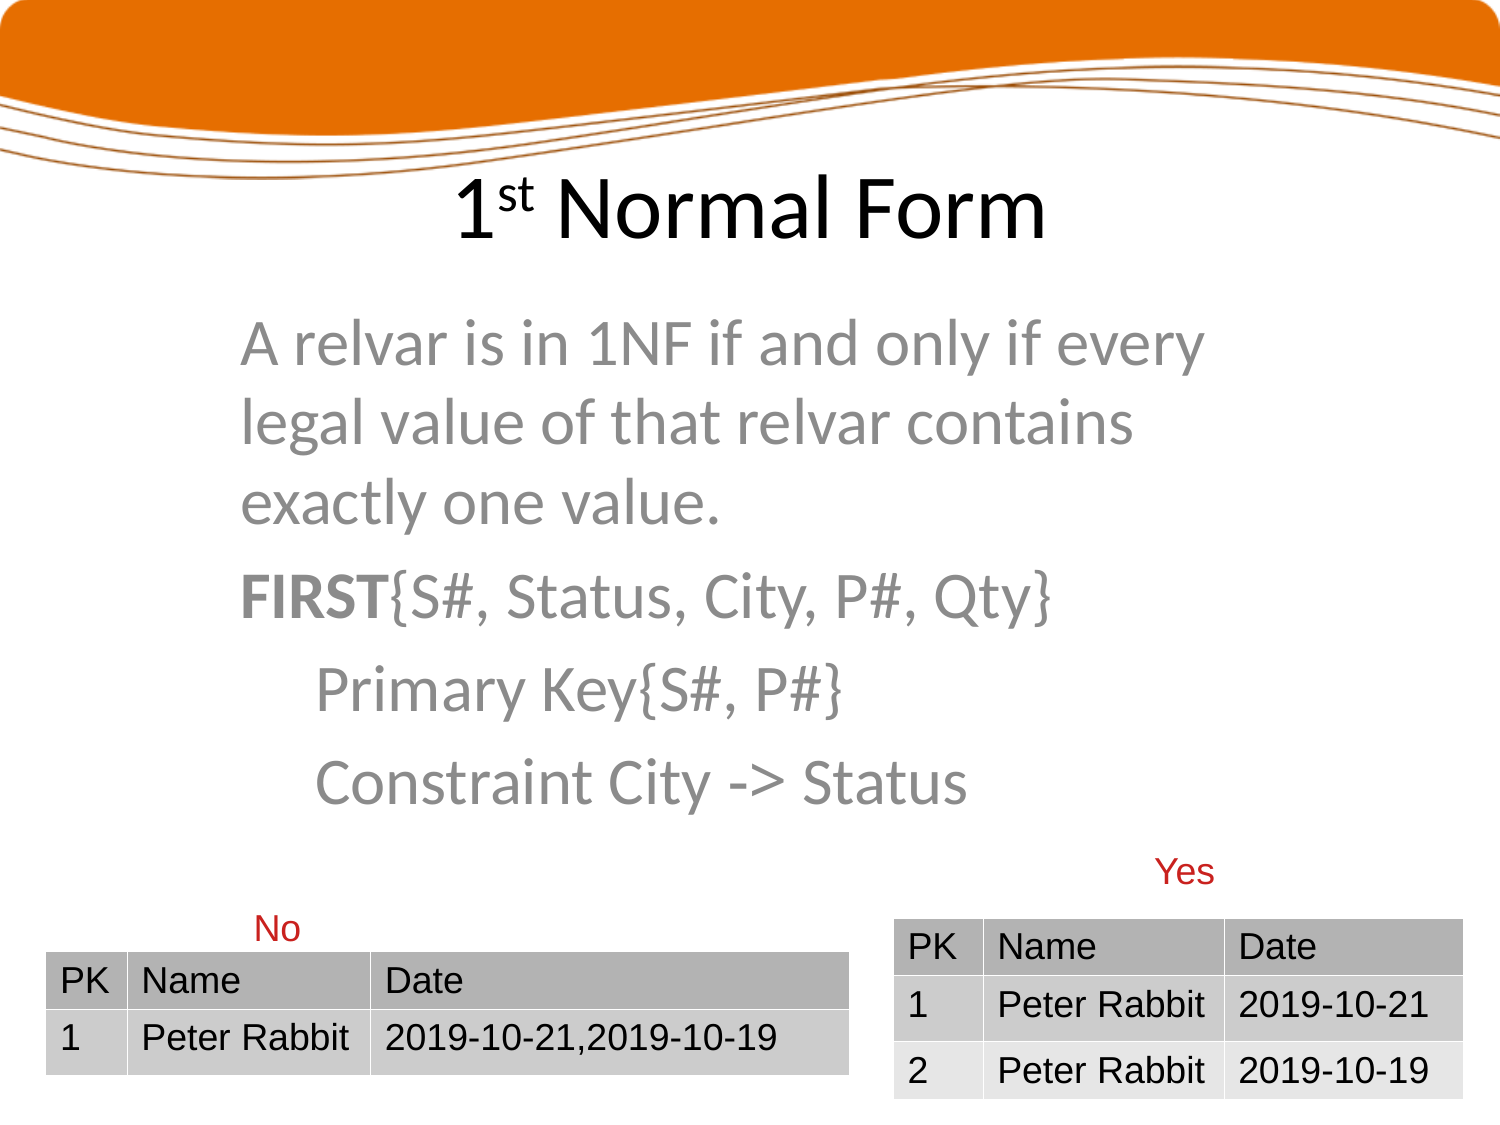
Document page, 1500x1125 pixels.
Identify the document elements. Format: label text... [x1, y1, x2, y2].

table_header Name [128, 952, 370, 1009]
picture [0, 0, 1500, 180]
table_header Date [371, 952, 849, 1009]
table_cell 1 [46, 1010, 127, 1075]
table_header Name [984, 919, 1224, 975]
table_header Date [1225, 919, 1463, 975]
table_cell Peter Rabbit [984, 1042, 1224, 1099]
table_header PK [46, 952, 127, 1009]
table_cell Peter Rabbit [128, 1010, 370, 1075]
table_cell Peter Rabbit [984, 976, 1224, 1041]
table_cell 2019-10-21,2019-10-19 [371, 1010, 849, 1075]
text_box No [238, 900, 317, 957]
text_box Yes [1139, 843, 1231, 901]
subtitle A relvar is in 1NF if and only if every legal value of that relvar contains exactly one value. FIRST{S#, Status, City, P#, Qty} Primary Key{S#, P#} Constraint City -> Status [225, 290, 1275, 988]
table_cell 2019-10-21 [1225, 976, 1463, 1041]
table_cell 2019-10-19 [1225, 1042, 1463, 1099]
table_cell 1 [894, 976, 983, 1041]
table_cell 2 [894, 1042, 983, 1099]
title 1st Normal Form [75, 125, 1425, 279]
table_header PK [894, 919, 983, 975]
